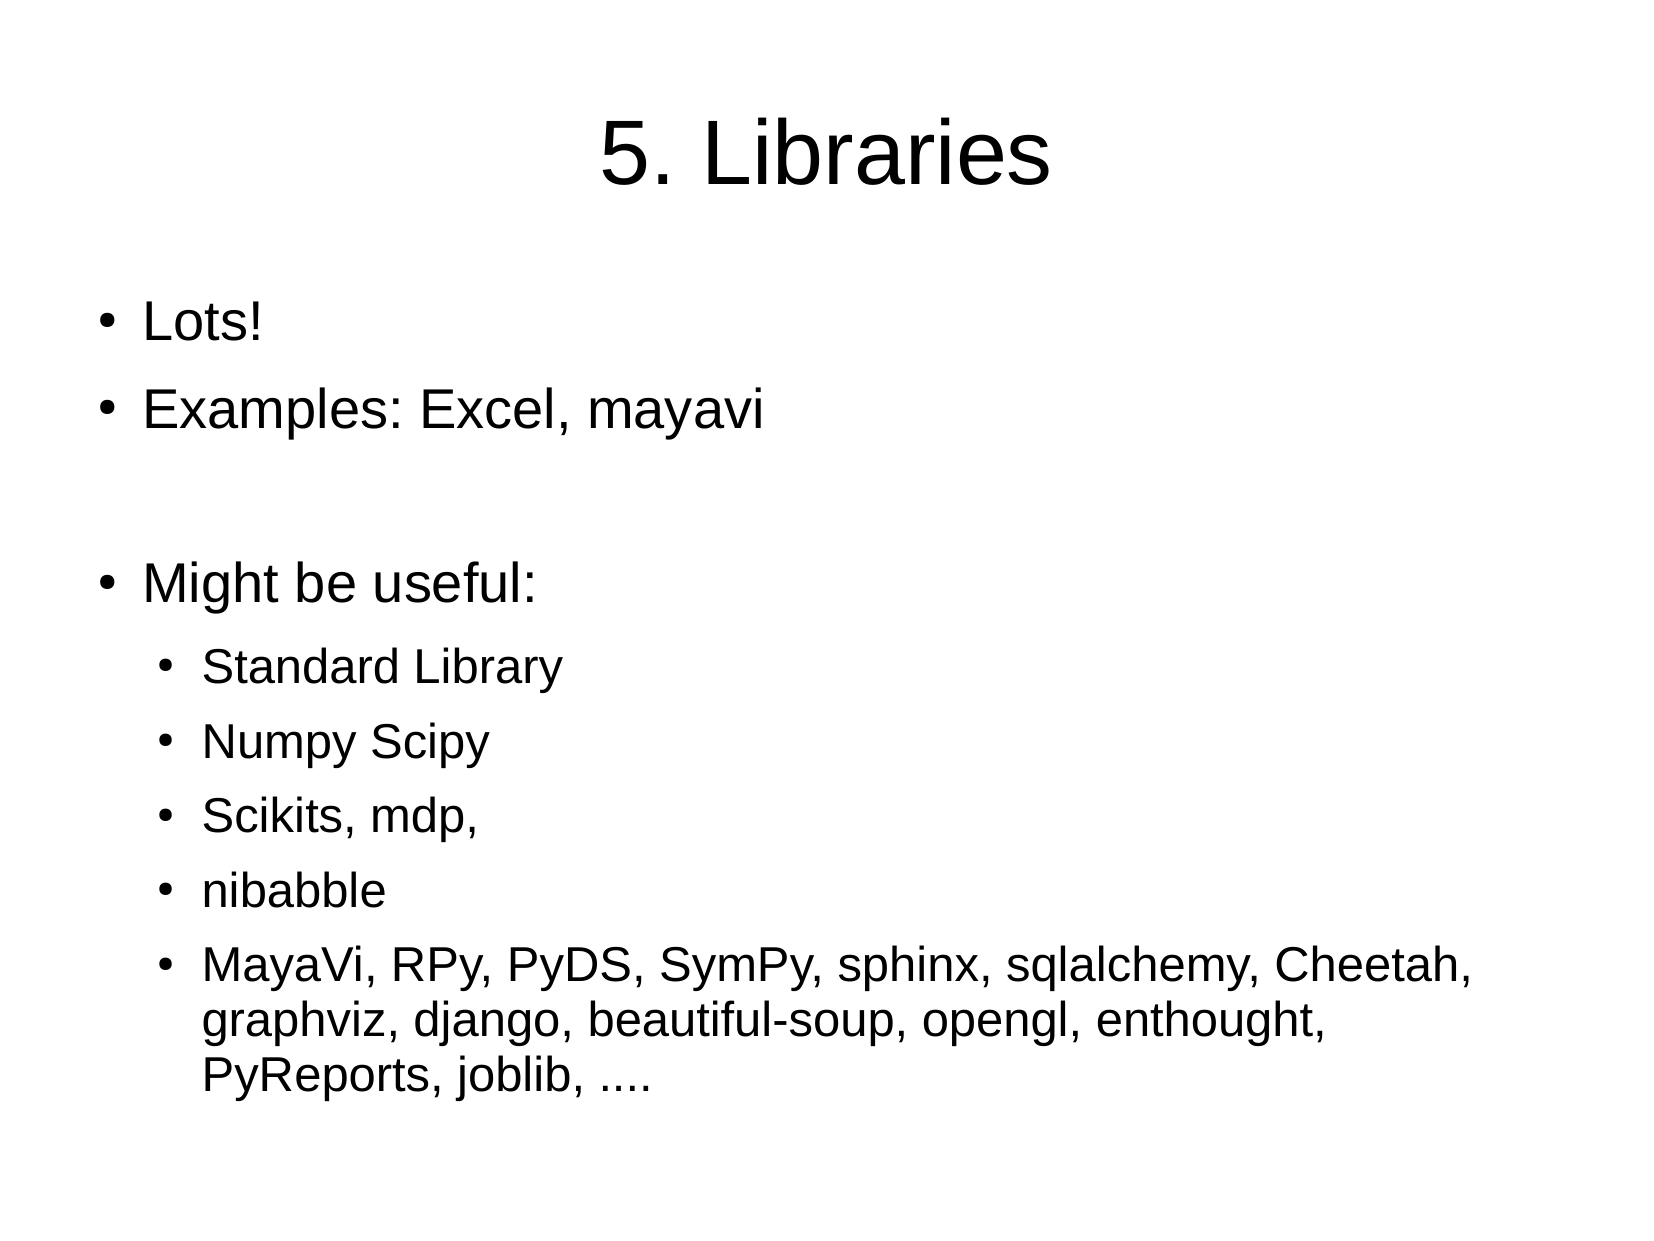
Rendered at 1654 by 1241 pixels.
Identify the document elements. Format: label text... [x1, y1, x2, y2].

title 5. Libraries [82, 56, 1571, 250]
list Lots! Examples: Excel, mayavi Might be useful: Standard Library Numpy Scipy Scikits, mdp, nibabble MayaVi, RPy, PyDS, SymPy, sphinx, sqlalchemy, Cheetah, graphviz, django, beautiful-soup, opengl, enthought, PyReports, joblib, .... [82, 290, 1571, 1109]
